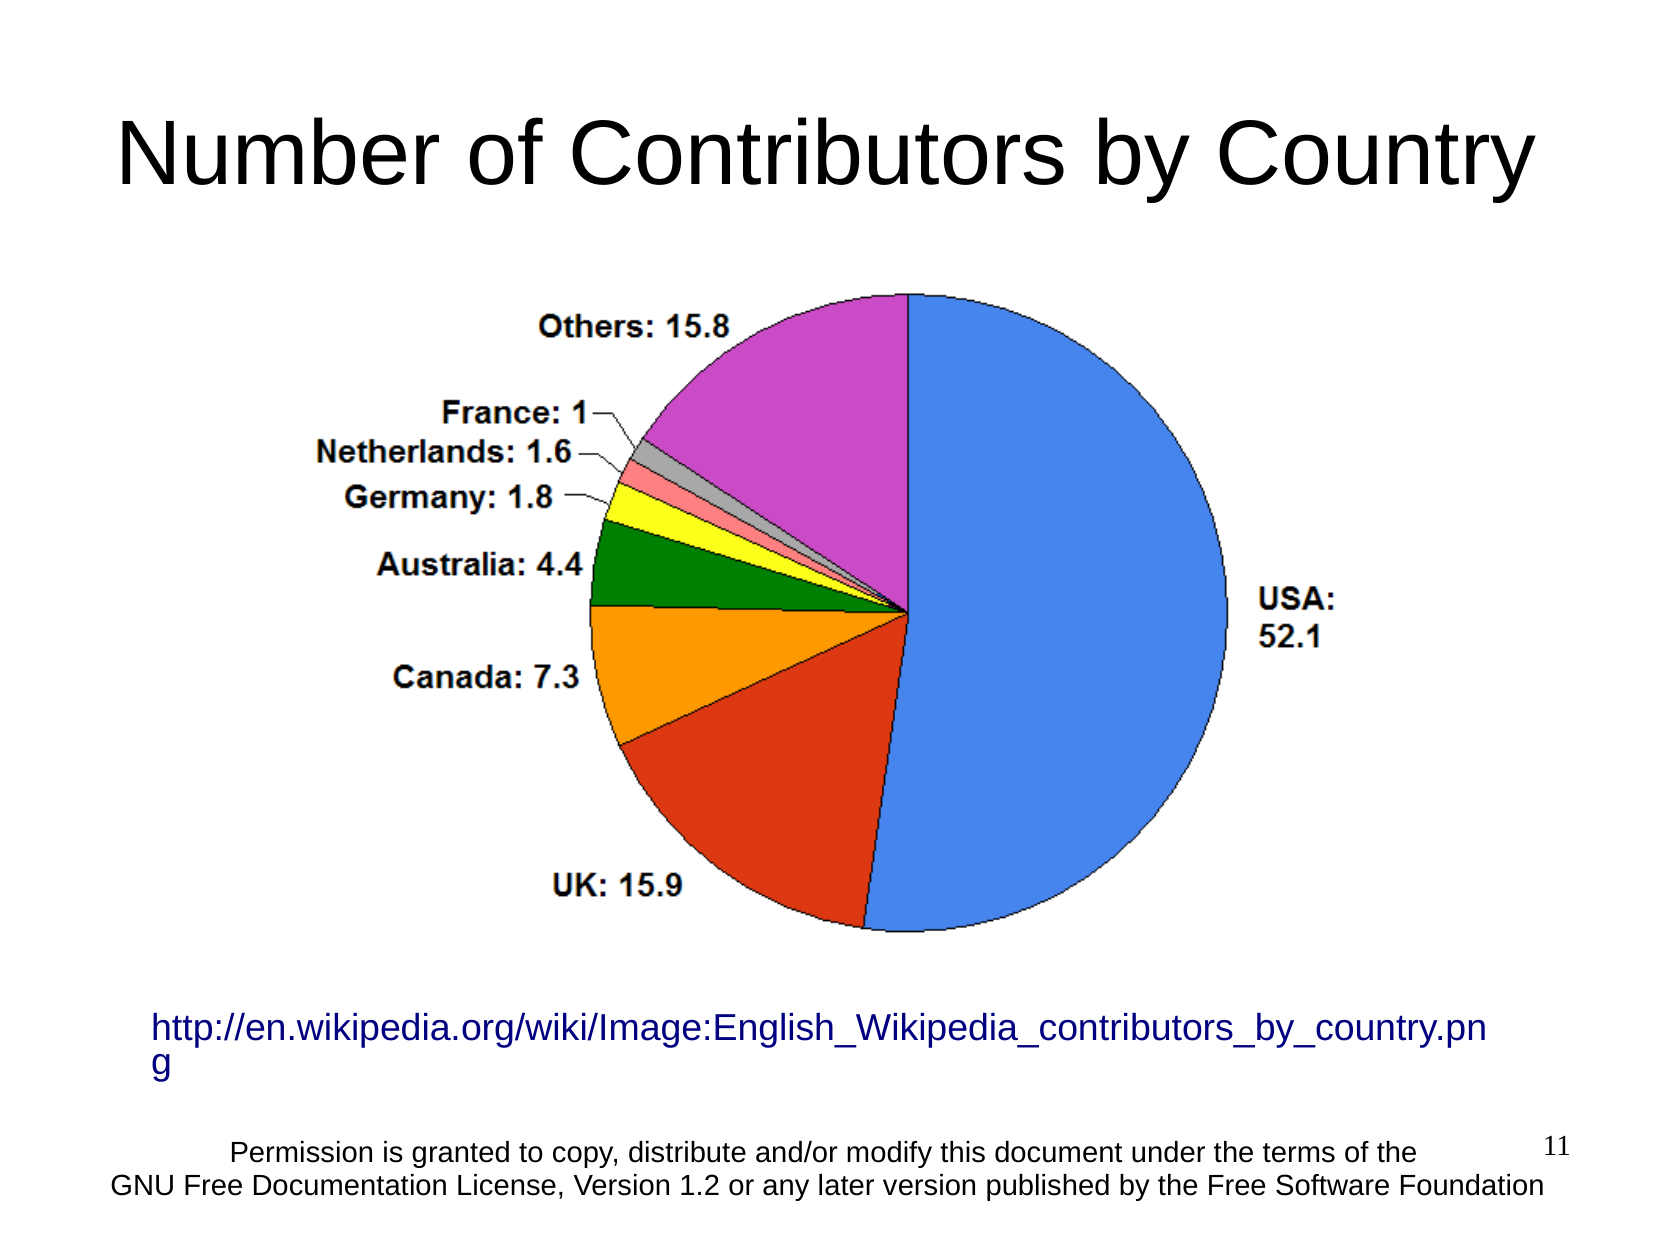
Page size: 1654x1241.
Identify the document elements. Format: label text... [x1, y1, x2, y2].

picture [305, 275, 1352, 942]
text_box Permission is granted to copy, distribute and/or modify this document under the terms of the GNU Free Documentation License, Version 1.2 or any later version published by the Free Software Foundation [7, 1128, 1650, 1230]
title Number of Contributors by Country [82, 49, 1571, 257]
text_box http://en.wikipedia.org/wiki/Image:English_Wikipedia_contributors_by_country.png [136, 999, 1521, 1057]
